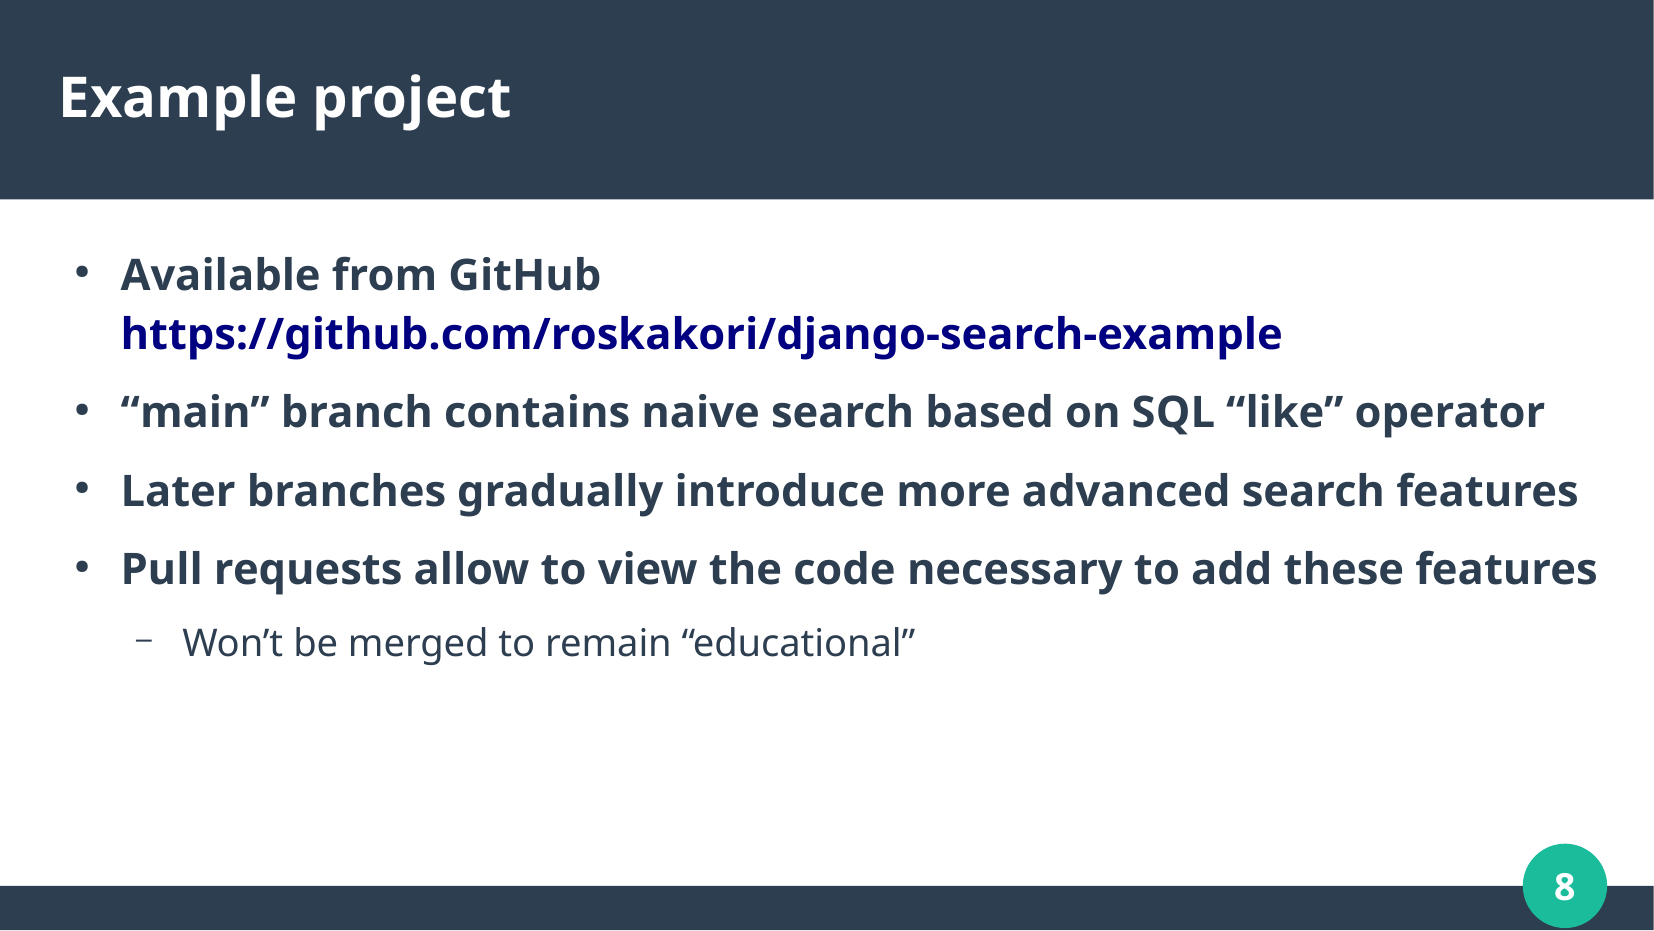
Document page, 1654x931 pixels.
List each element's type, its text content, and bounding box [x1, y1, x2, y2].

title Example project [59, 37, 1595, 156]
list Available from GitHub https://github.com/roskakori/django-search-example “main” branch contains naive search based on SQL “like” operator Later branches gradually introduce more advanced search features Pull requests allow to view the code necessary to add these features Won’t be merged to remain “educational” [59, 243, 1613, 826]
